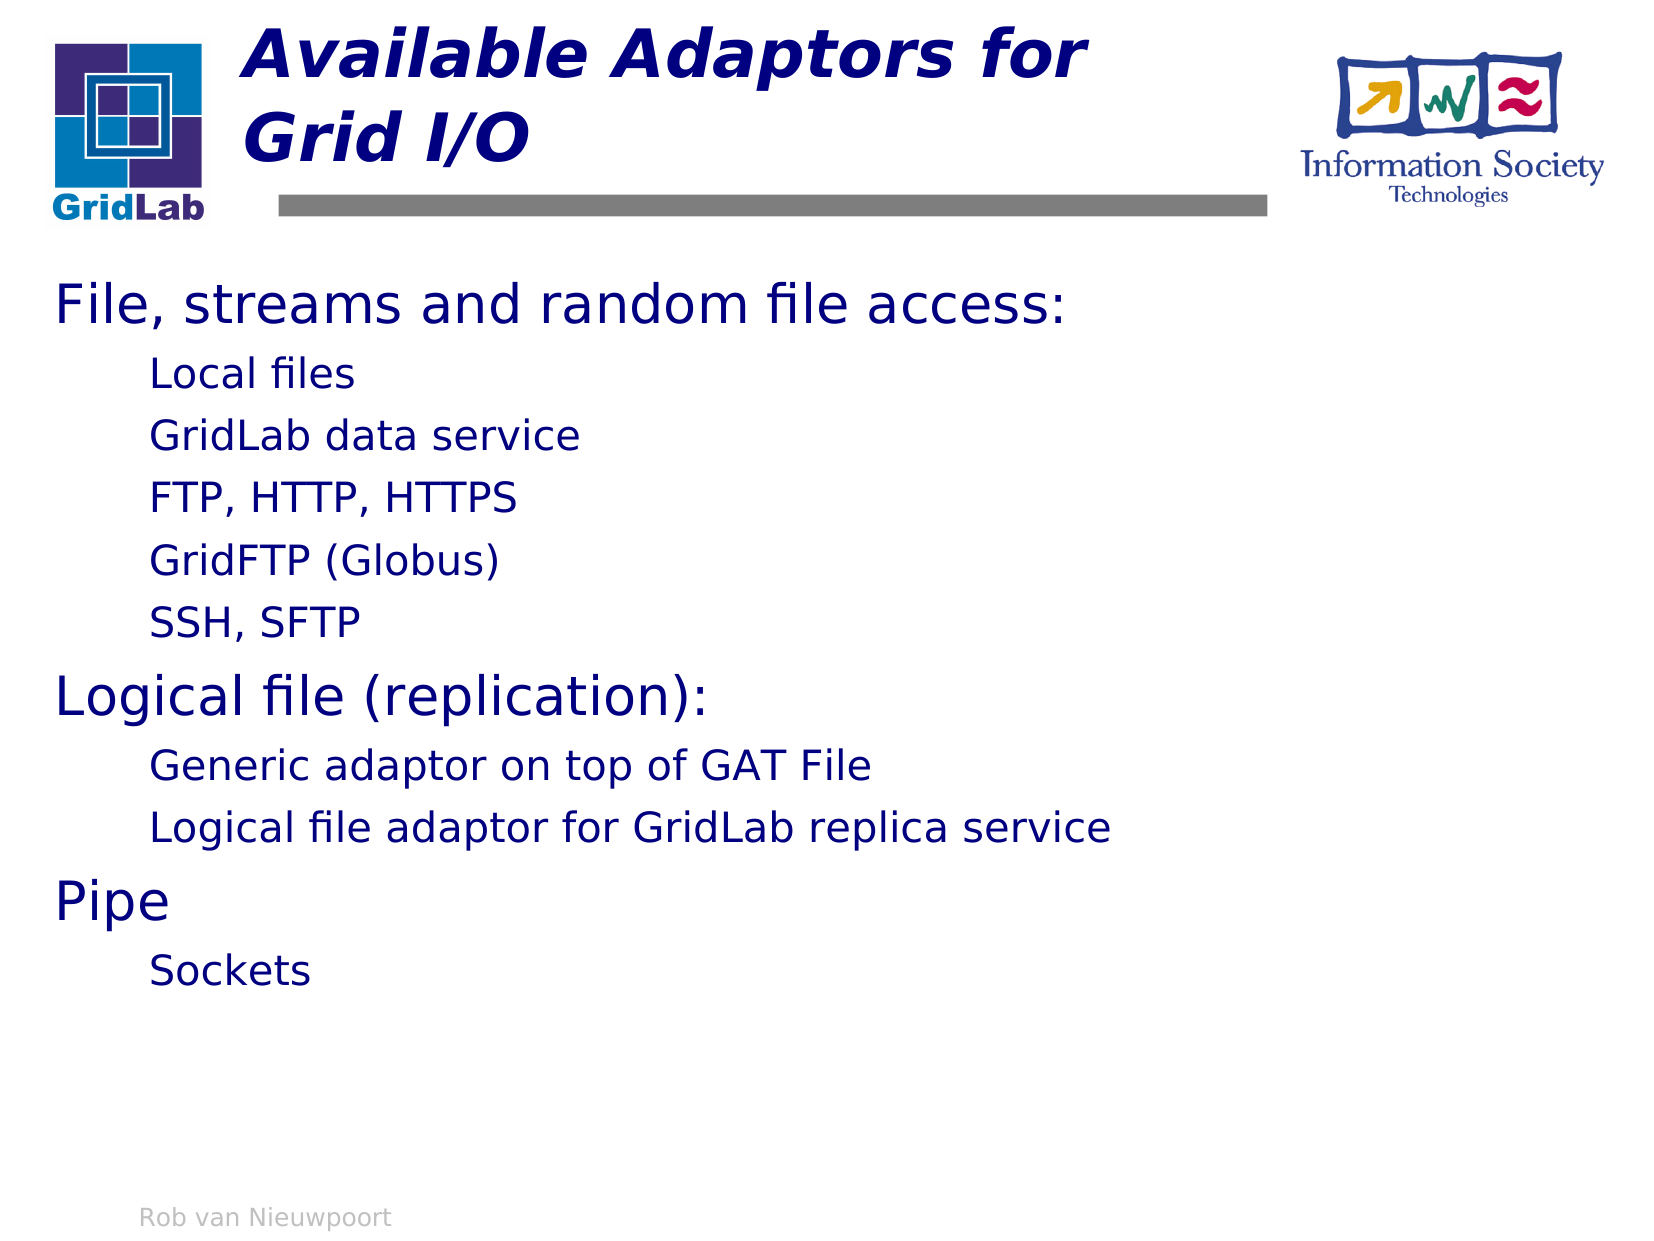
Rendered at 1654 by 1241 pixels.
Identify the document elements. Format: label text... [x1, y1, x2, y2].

picture [45, 34, 211, 230]
list File, streams and random file access: Local files GridLab data service FTP, HTTP, HTTPS GridFTP (Globus) SSH, SFTP Logical file (replication): Generic adaptor on top of GAT File Logical file adaptor for GridLab replica service Pipe Sockets [55, 268, 1599, 1125]
picture [1293, 34, 1611, 214]
title Available Adaptors for Grid I/O [243, 0, 1280, 187]
